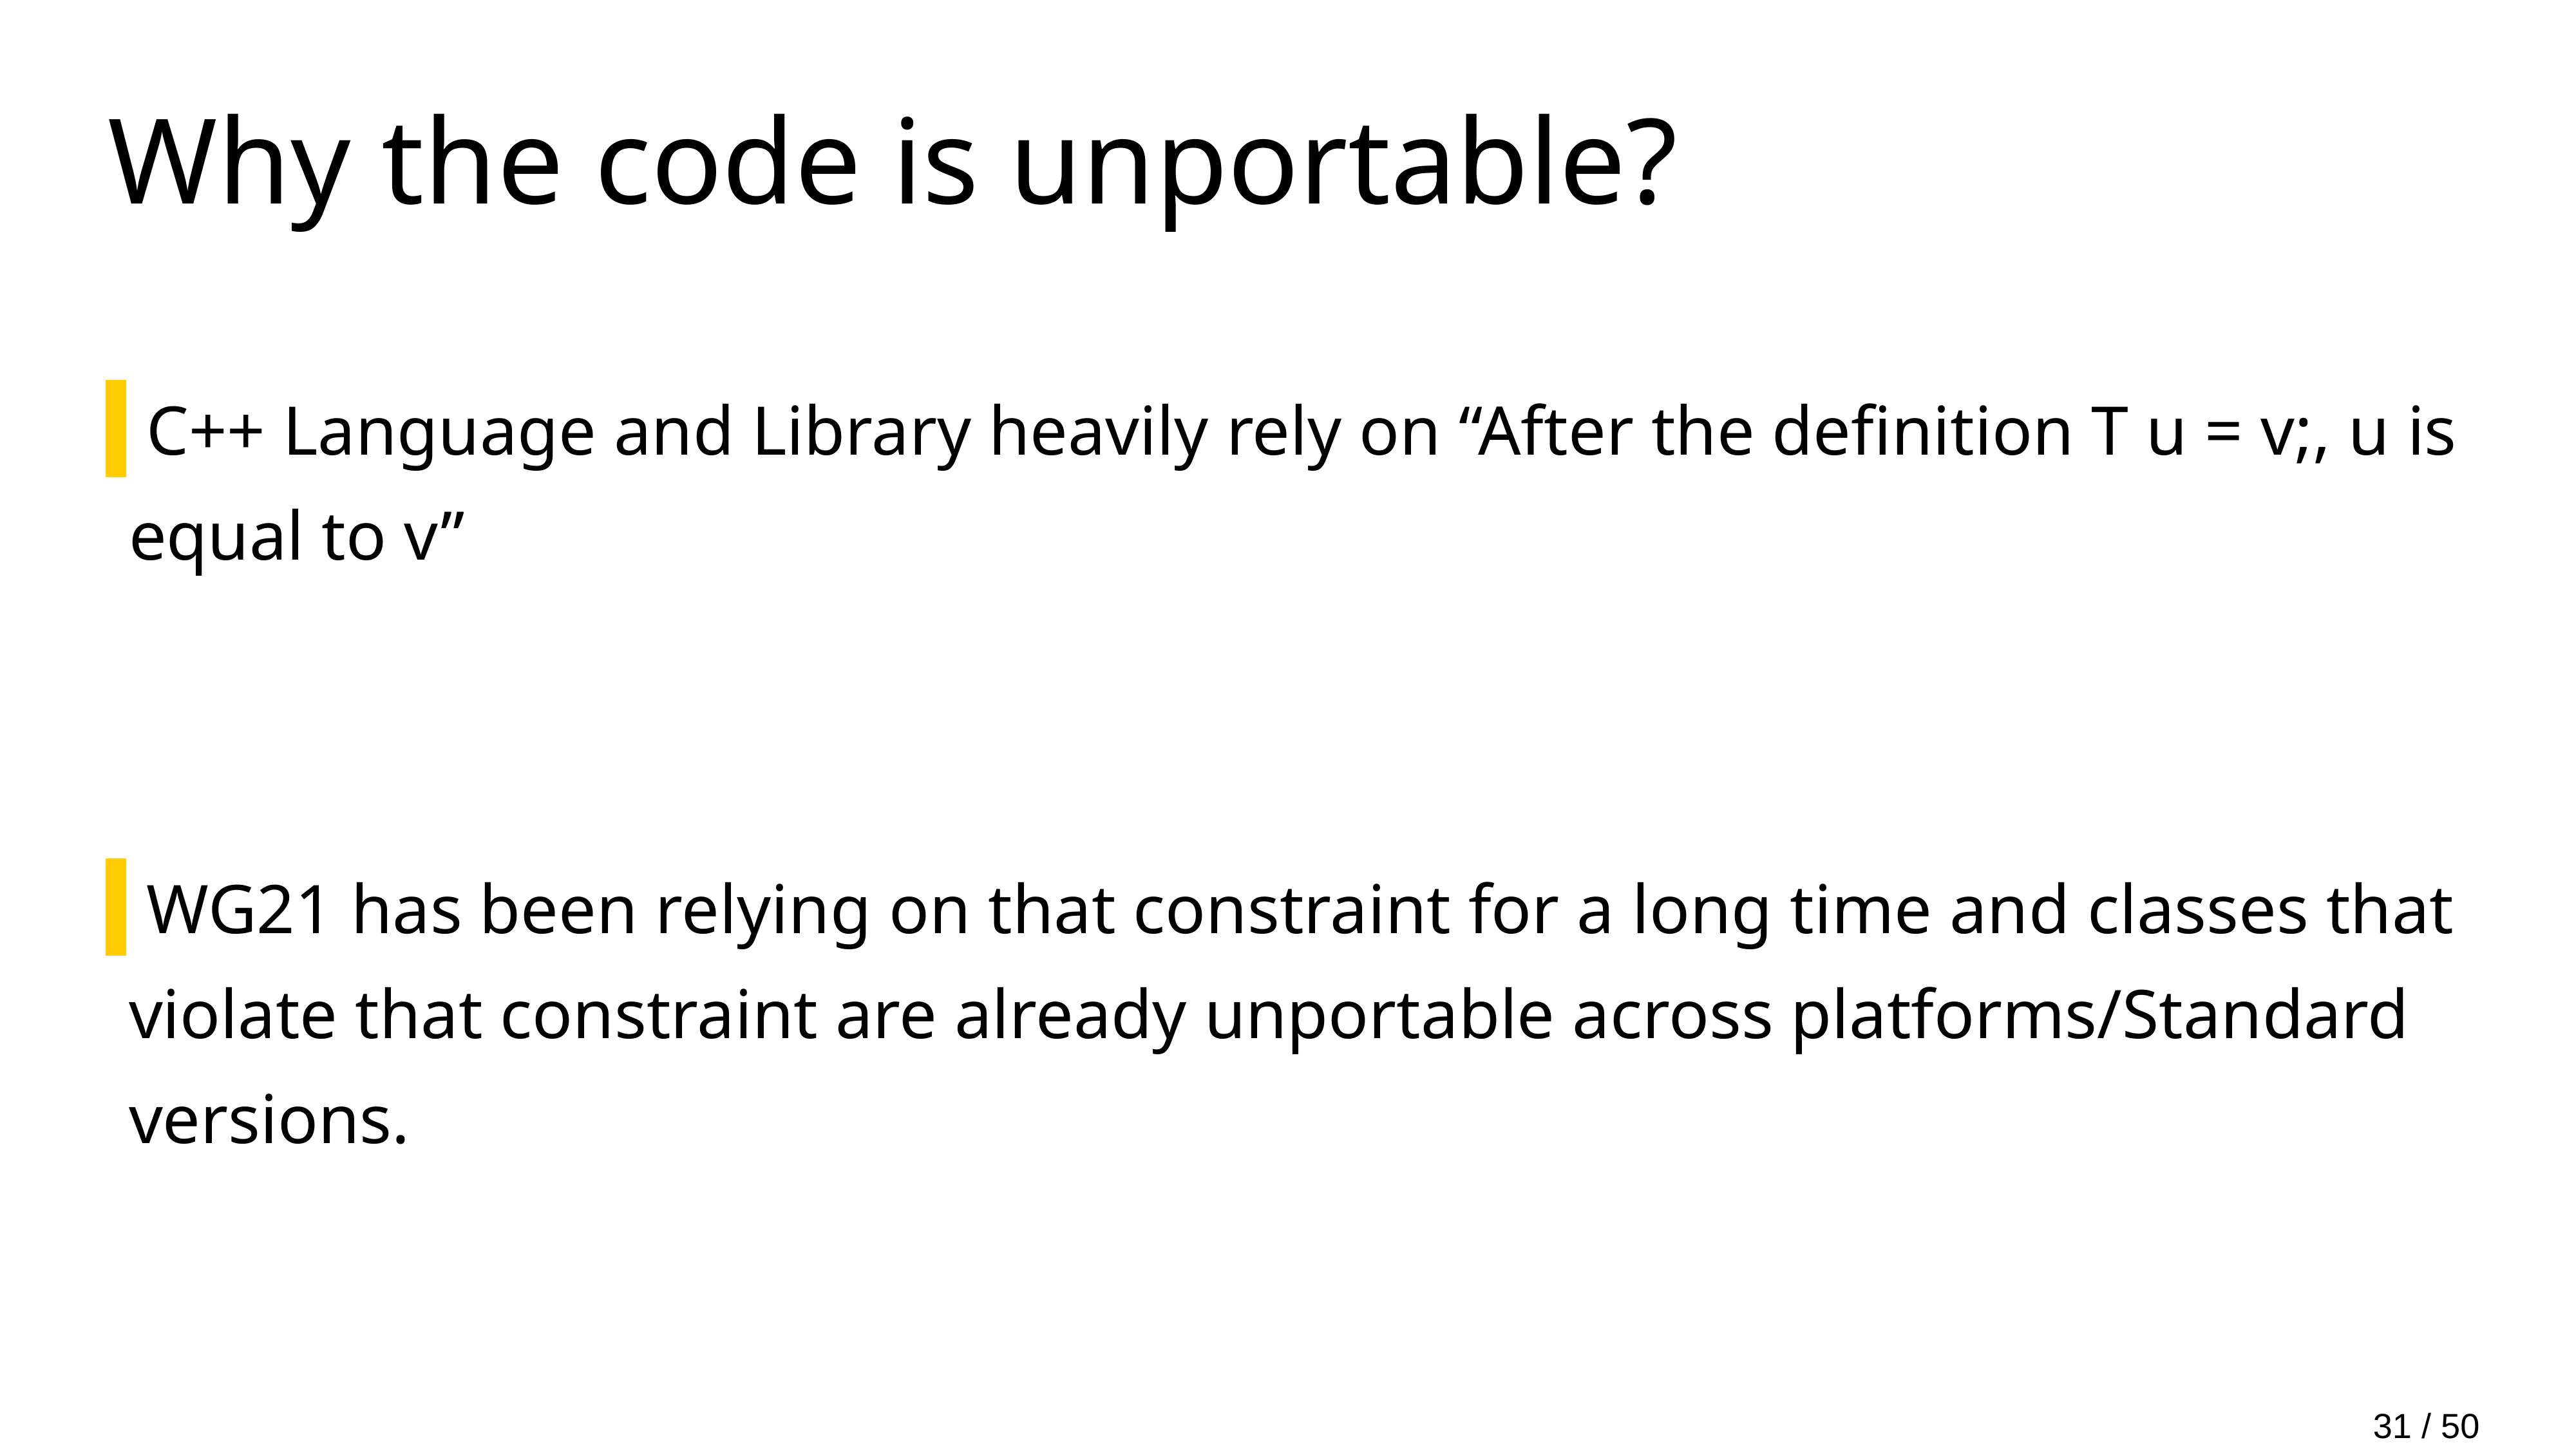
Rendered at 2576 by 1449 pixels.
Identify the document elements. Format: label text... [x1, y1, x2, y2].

title Why the code is unportable? [108, 80, 2468, 242]
text_box <number> / 50 [2363, 1402, 2576, 1449]
text_box C++ Language and Library heavily rely on “After the definition T u = v;, u is equal to v” WG21 has been relying on that constraint for a long time and classes that violate that constraint are already unportable across platforms/Standard versions. [96, 364, 2512, 1419]
